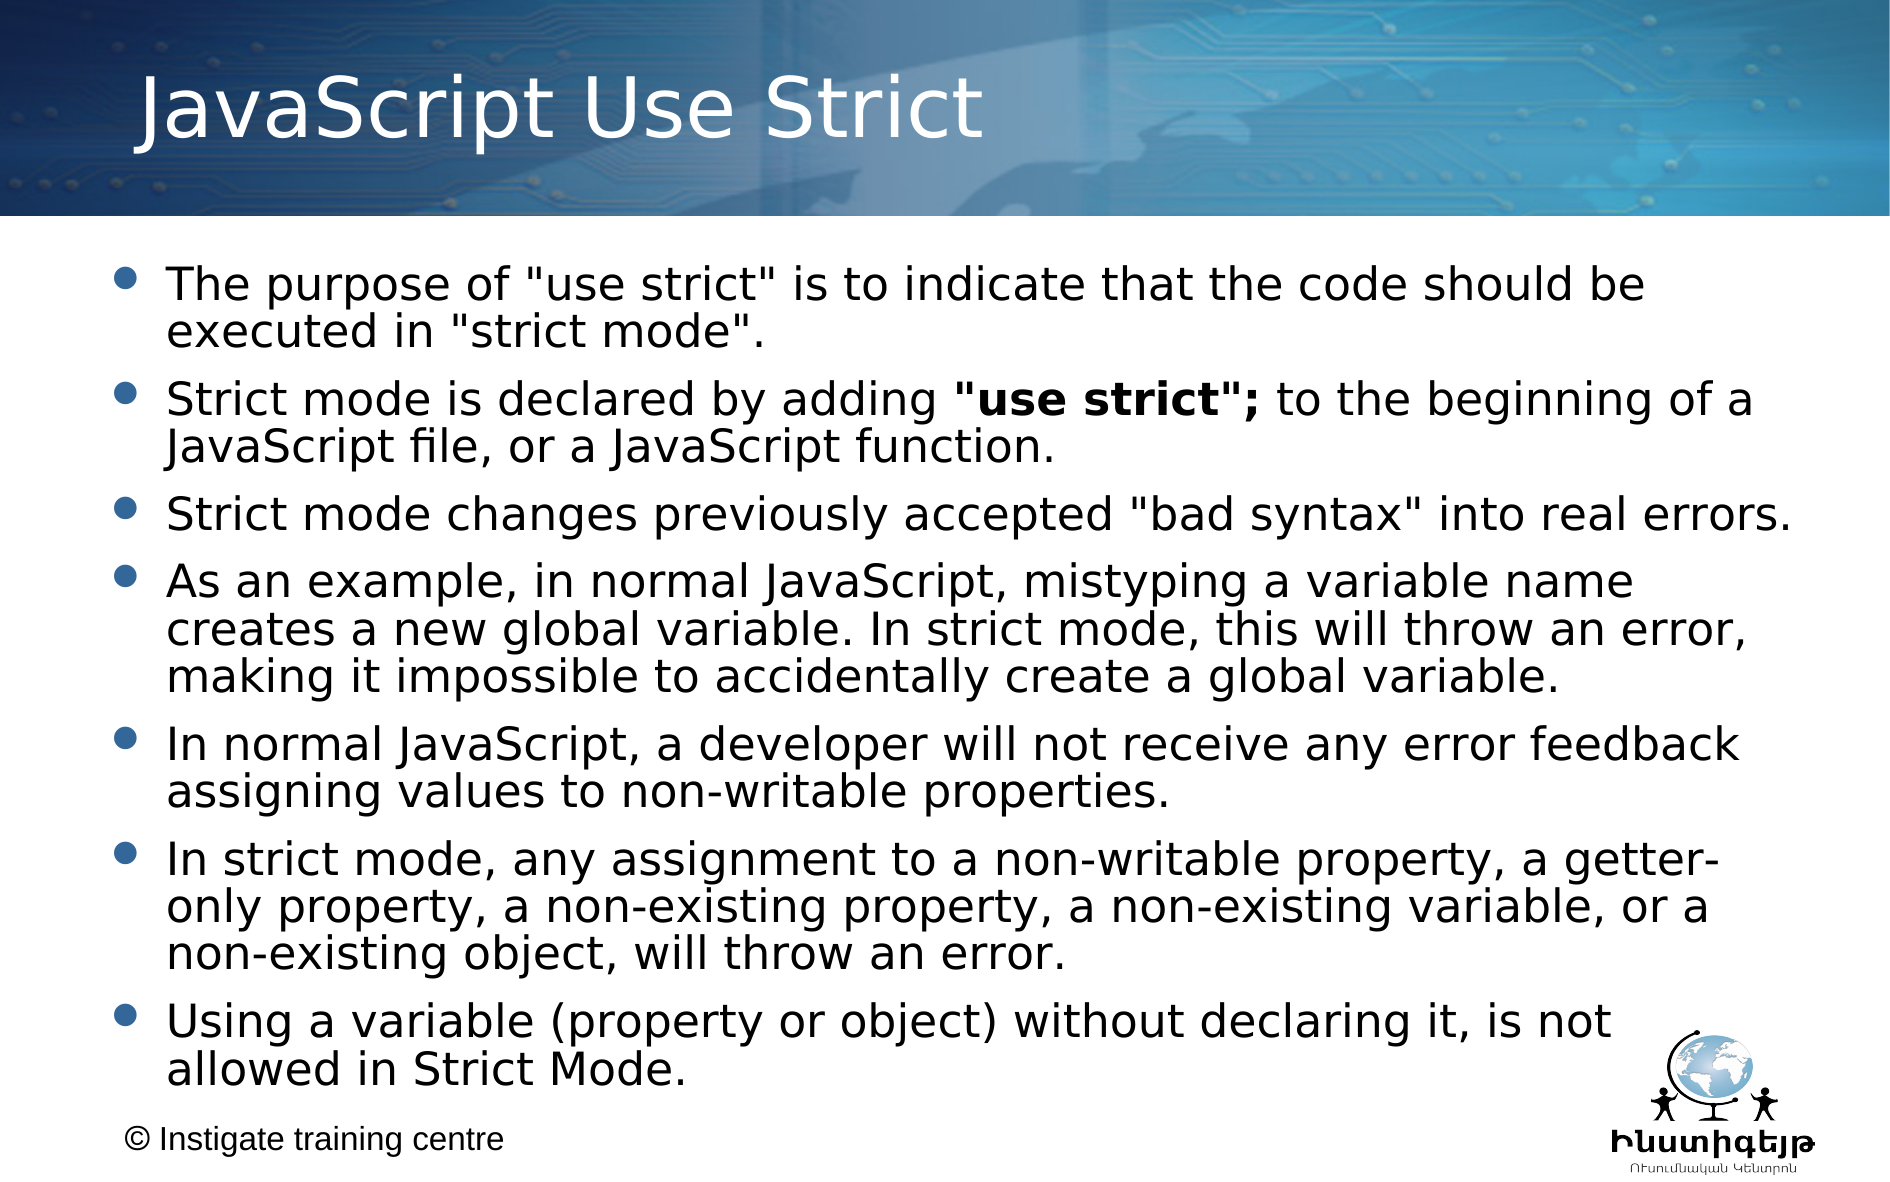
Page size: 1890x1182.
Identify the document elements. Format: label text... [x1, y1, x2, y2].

picture [1612, 1030, 1815, 1175]
picture [0, 0, 1890, 216]
text_box JavaScript Use Strict [138, 82, 1801, 96]
list The purpose of "use strict" is to indicate that the code should be executed in "strict mode". Strict mode is declared by adding "use strict"; to the beginning of a JavaScript file, or a JavaScript function. Strict mode changes previously accepted "bad syntax" into real errors. As an example, in normal JavaScript, mistyping a variable name creates a new global variable. In strict mode, this will throw an error, making it impossible to accidentally create a global variable. In normal JavaScript, a developer will not receive any error feedback assigning values to non-writable properties. In strict mode, any assignment to a non-writable property, a getter-only property, a non-existing property, a non-existing variable, or a non-existing object, will throw an error. Using a variable (property or object) without declaring it, is not allowed in Strict Mode. [110, 262, 1801, 289]
